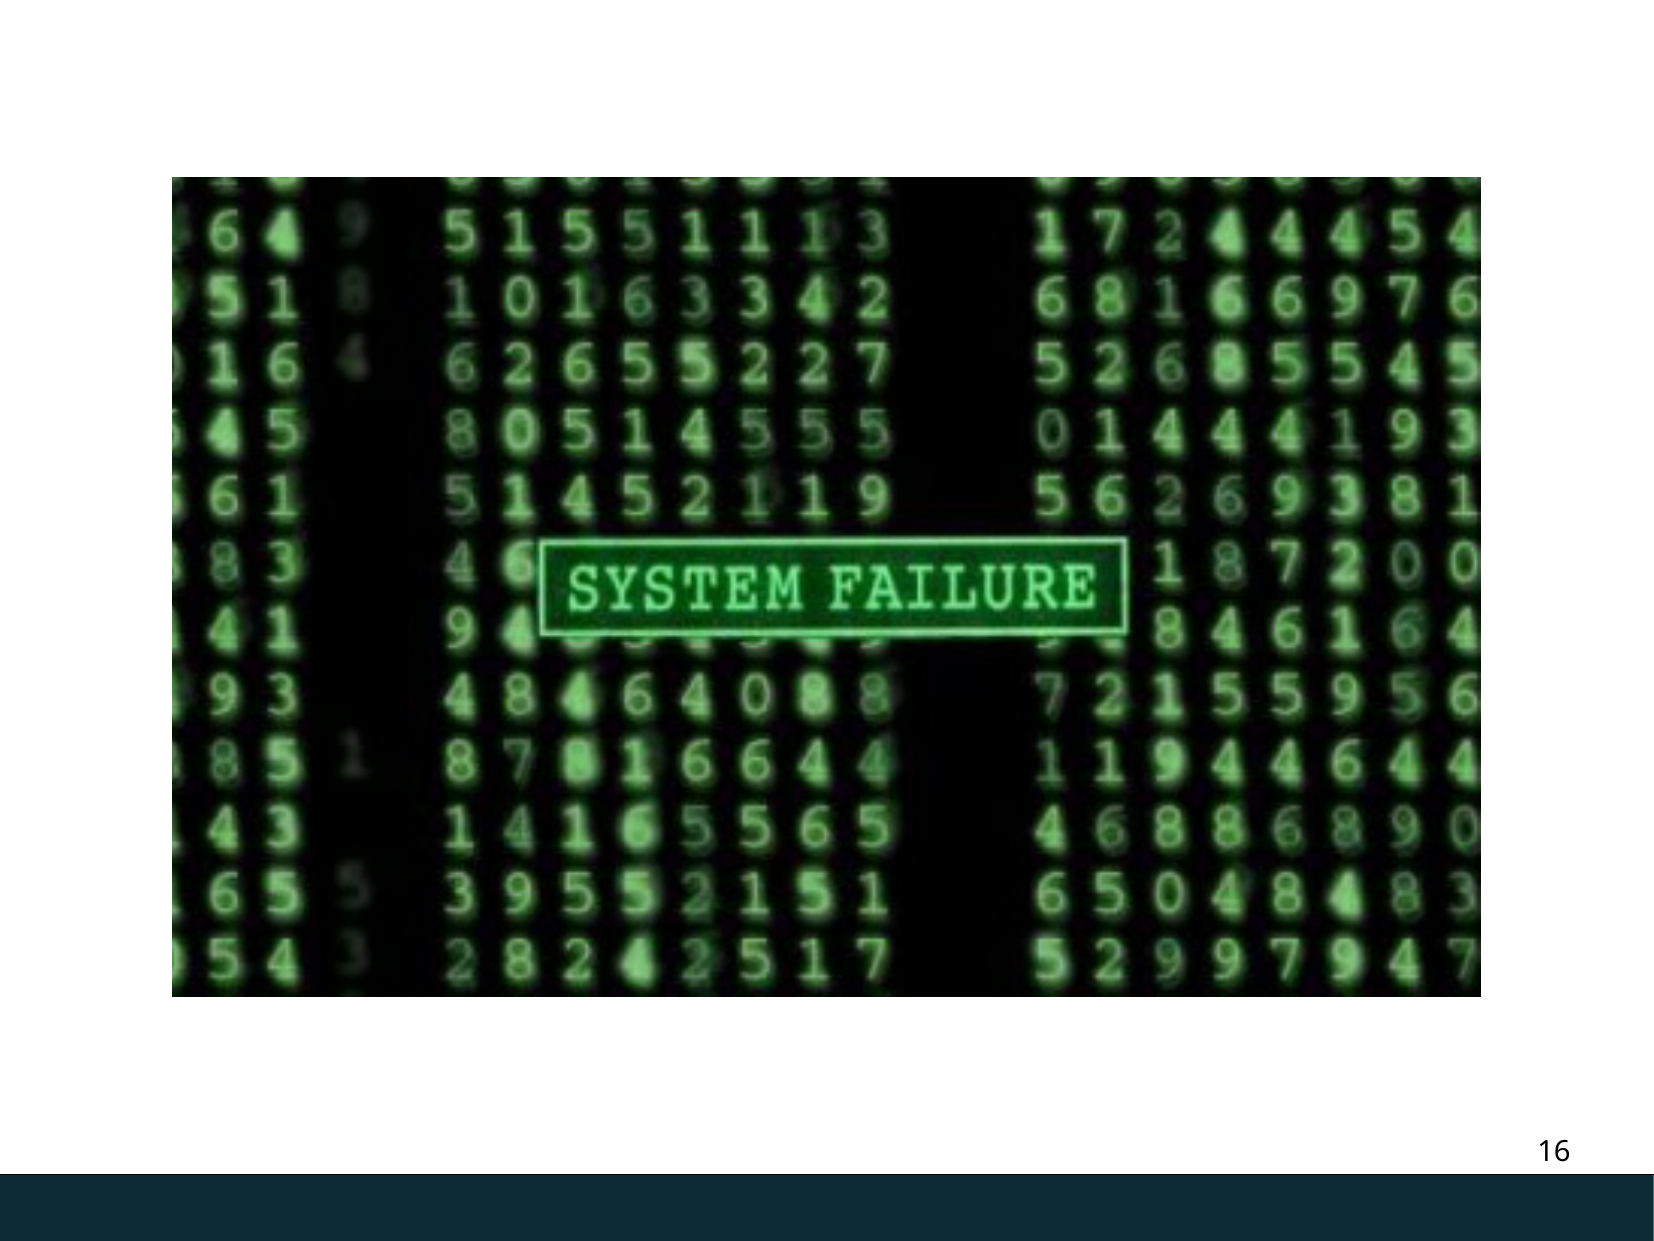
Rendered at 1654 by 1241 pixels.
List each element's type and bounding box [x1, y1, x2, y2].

picture [172, 177, 1481, 997]
